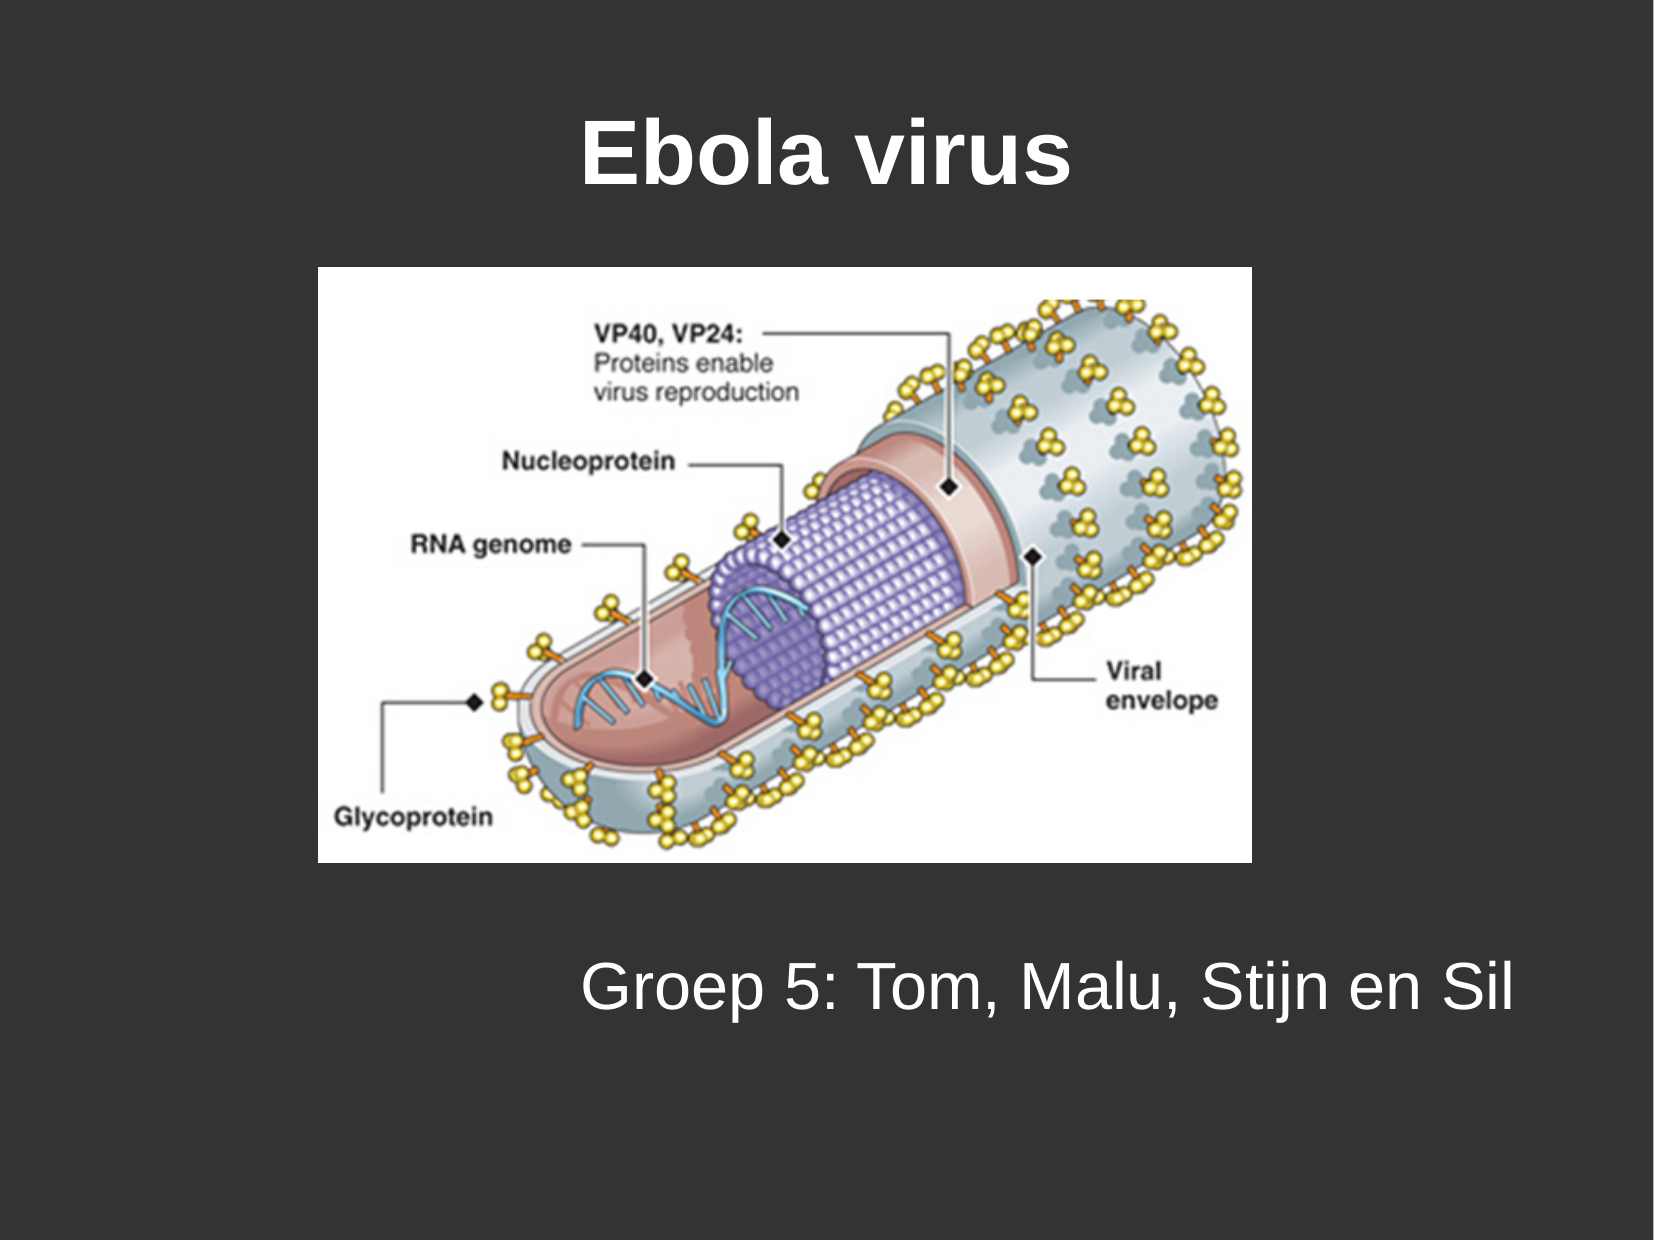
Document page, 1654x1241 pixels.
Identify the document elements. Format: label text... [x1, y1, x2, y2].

subtitle Groep 5: Tom, Malu, Stijn en Sil [82, 275, 1571, 1024]
title Ebola virus [82, 49, 1571, 257]
picture [318, 267, 1252, 863]
